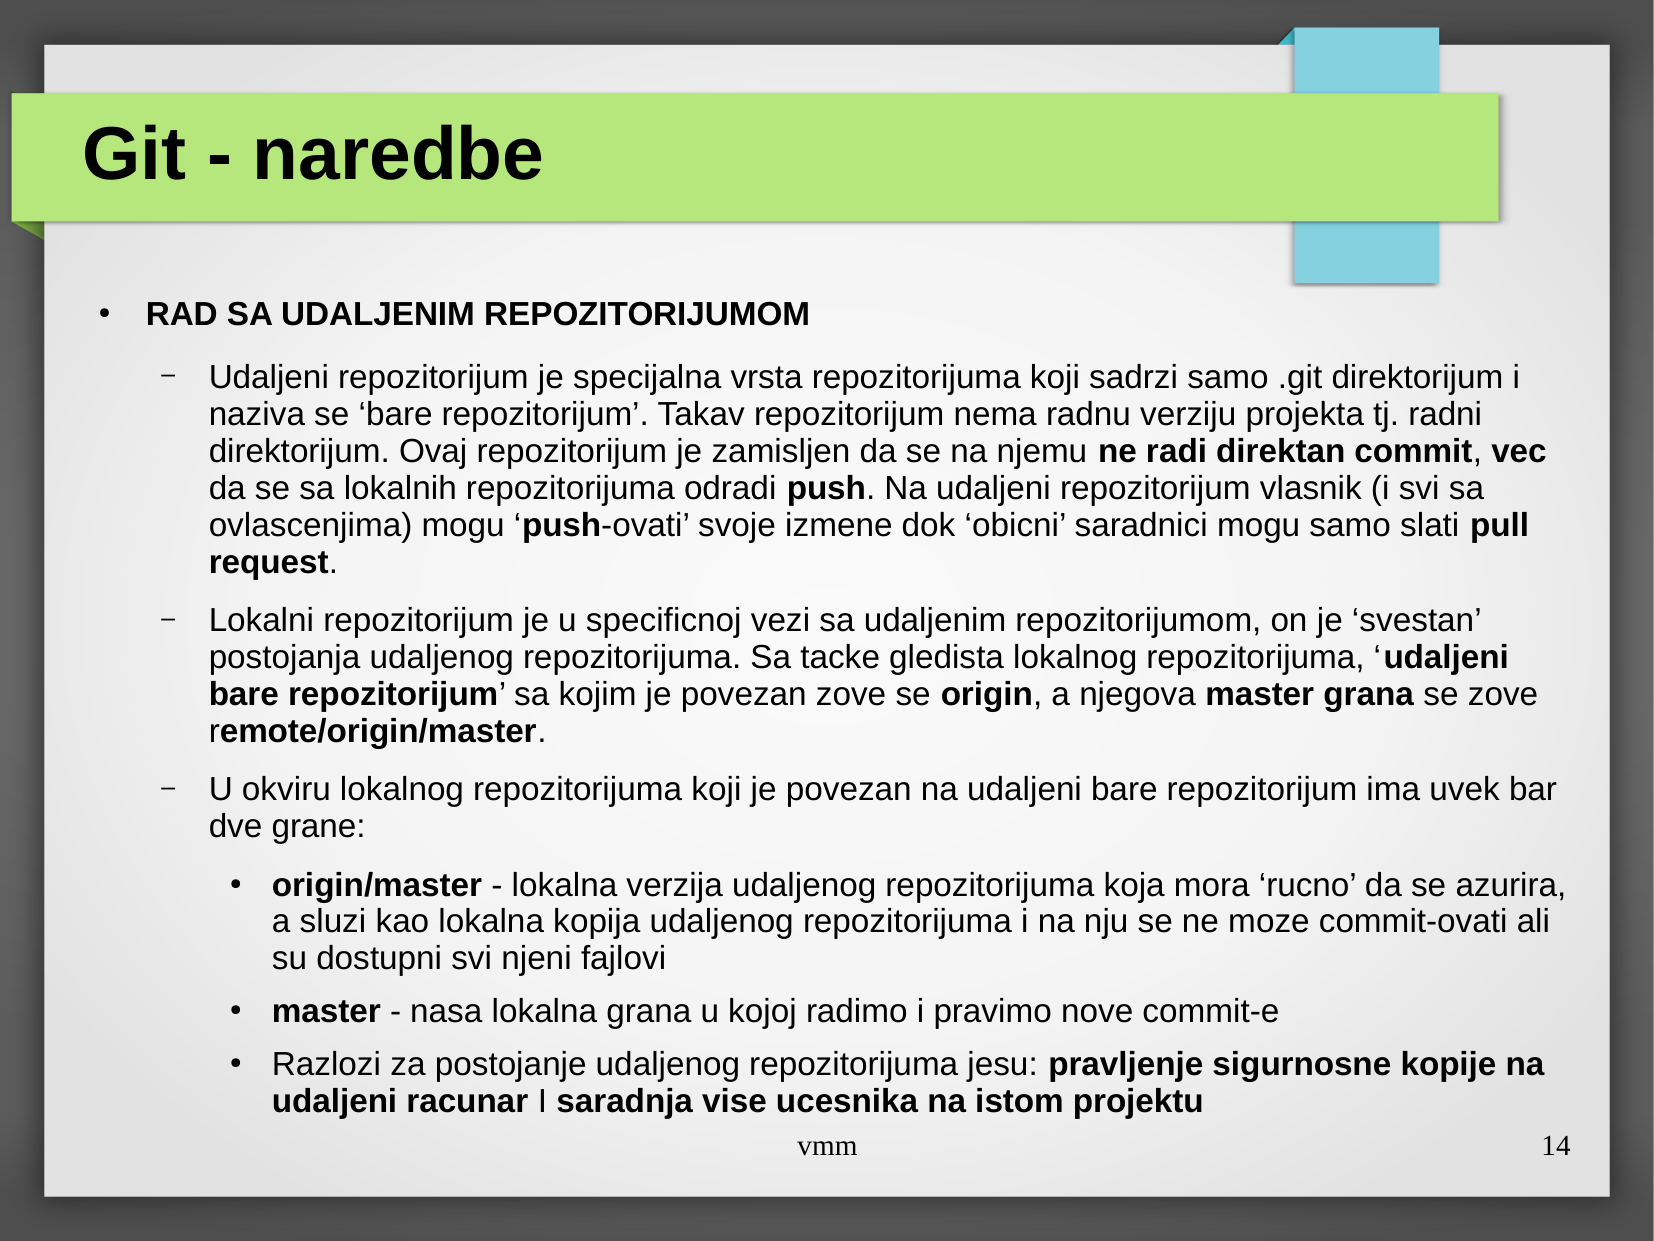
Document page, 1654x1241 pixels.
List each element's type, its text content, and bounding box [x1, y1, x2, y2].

picture [0, 0, 1654, 1241]
title Git - naredbe [82, 94, 1264, 213]
list RAD SA UDALJENIM REPOZITORIJUMOM Udaljeni repozitorijum je specijalna vrsta repozitorijuma koji sadrzi samo .git direktorijum i naziva se ‘bare repozitorijum’. Takav repozitorijum nema radnu verziju projekta tj. radni direktorijum. Ovaj repozitorijum je zamisljen da se na njemu ne radi direktan commit, vec da se sa lokalnih repozitorijuma odradi push. Na udaljeni repozitorijum vlasnik (i svi sa ovlascenjima) mogu ‘push-ovati’ svoje izmene dok ‘obicni’ saradnici mogu samo slati pull request. Lokalni repozitorijum je u specificnoj vezi sa udaljenim repozitorijumom, on je ‘svestan’ postojanja udaljenog repozitorijuma. Sa tacke gledista lokalnog repozitorijuma, ‘udaljeni bare repozitorijum’ sa kojim je povezan zove se origin, a njegova master grana se zove remote/origin/master. U okviru lokalnog repozitorijuma koji je povezan na udaljeni bare repozitorijum ima uvek bar dve grane: origin/master - lokalna verzija udaljenog repozitorijuma koja mora ‘rucno’ da se azurira, a sluzi kao lokalna kopija udaljenog repozitorijuma i na nju se ne moze commit-ovati ali su dostupni svi njeni fajlovi master - nasa lokalna grana u kojoj radimo i pravimo nove commit-e Razlozi za postojanje udaljenog repozitorijuma jesu: pravljenje sigurnosne kopije na udaljeni racunar I saradnja vise ucesnika na istom projektu [82, 295, 1571, 1126]
